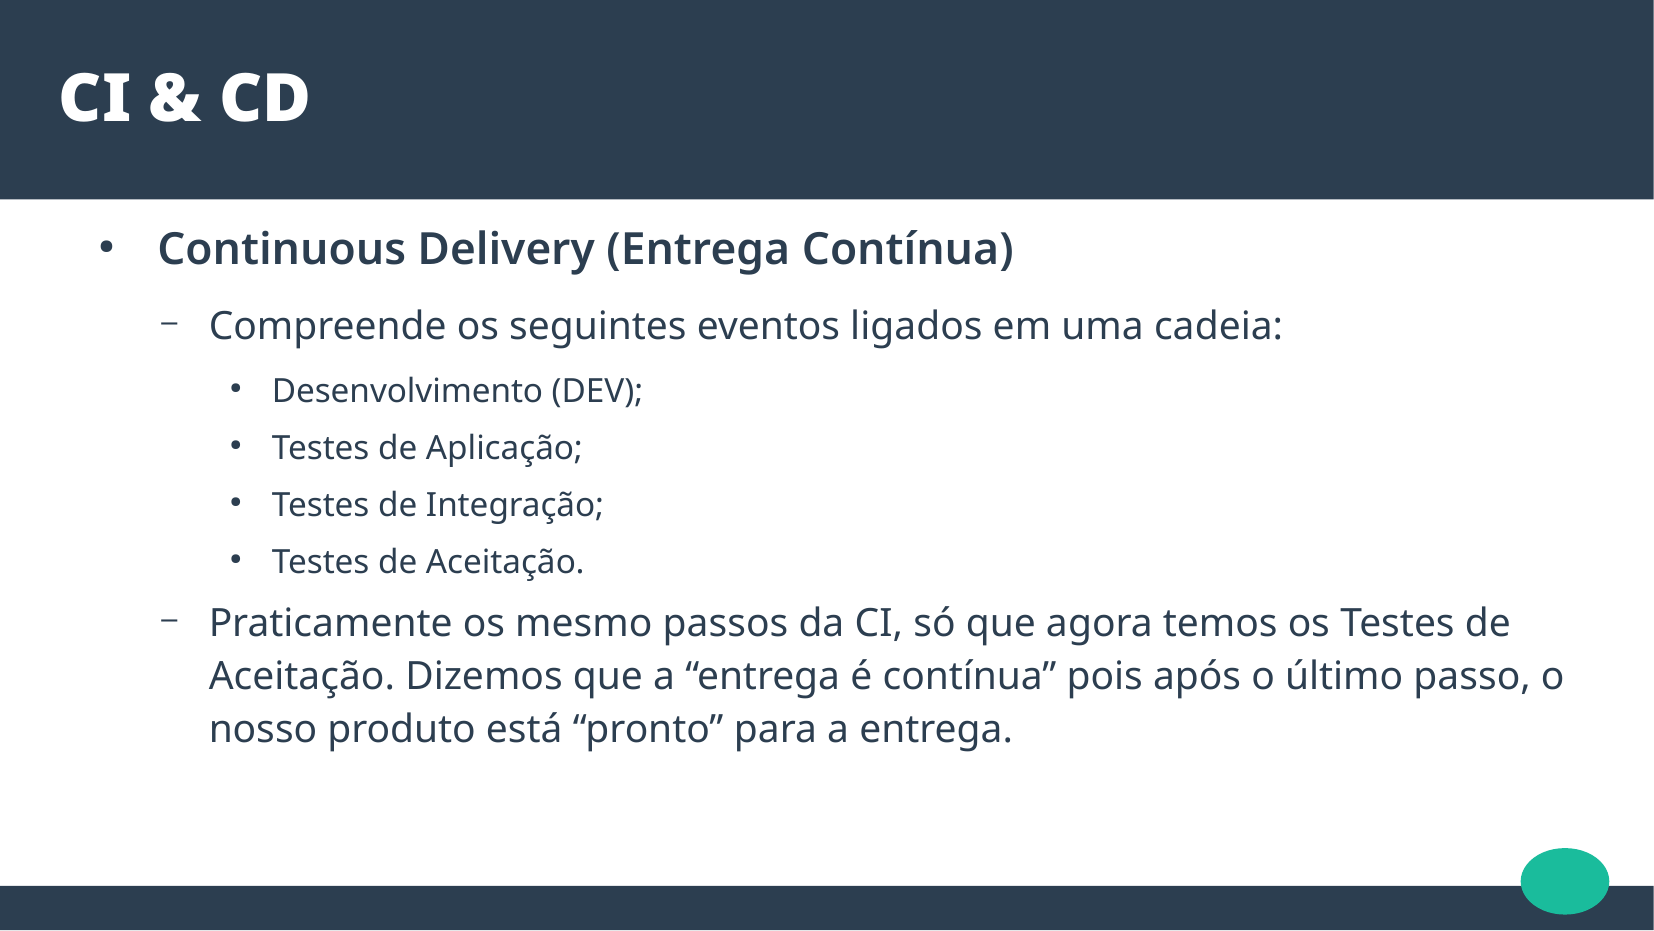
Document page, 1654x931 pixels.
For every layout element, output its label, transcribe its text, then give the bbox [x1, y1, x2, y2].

list Continuous Delivery (Entrega Contínua) Compreende os seguintes eventos ligados em uma cadeia: Desenvolvimento (DEV); Testes de Aplicação; Testes de Integração; Testes de Aceitação. Praticamente os mesmo passos da CI, só que agora temos os Testes de Aceitação. Dizemos que a “entrega é contínua” pois após o último passo, o nosso produto está “pronto” para a entrega. [82, 217, 1571, 758]
title CI & CD [59, 37, 1595, 156]
